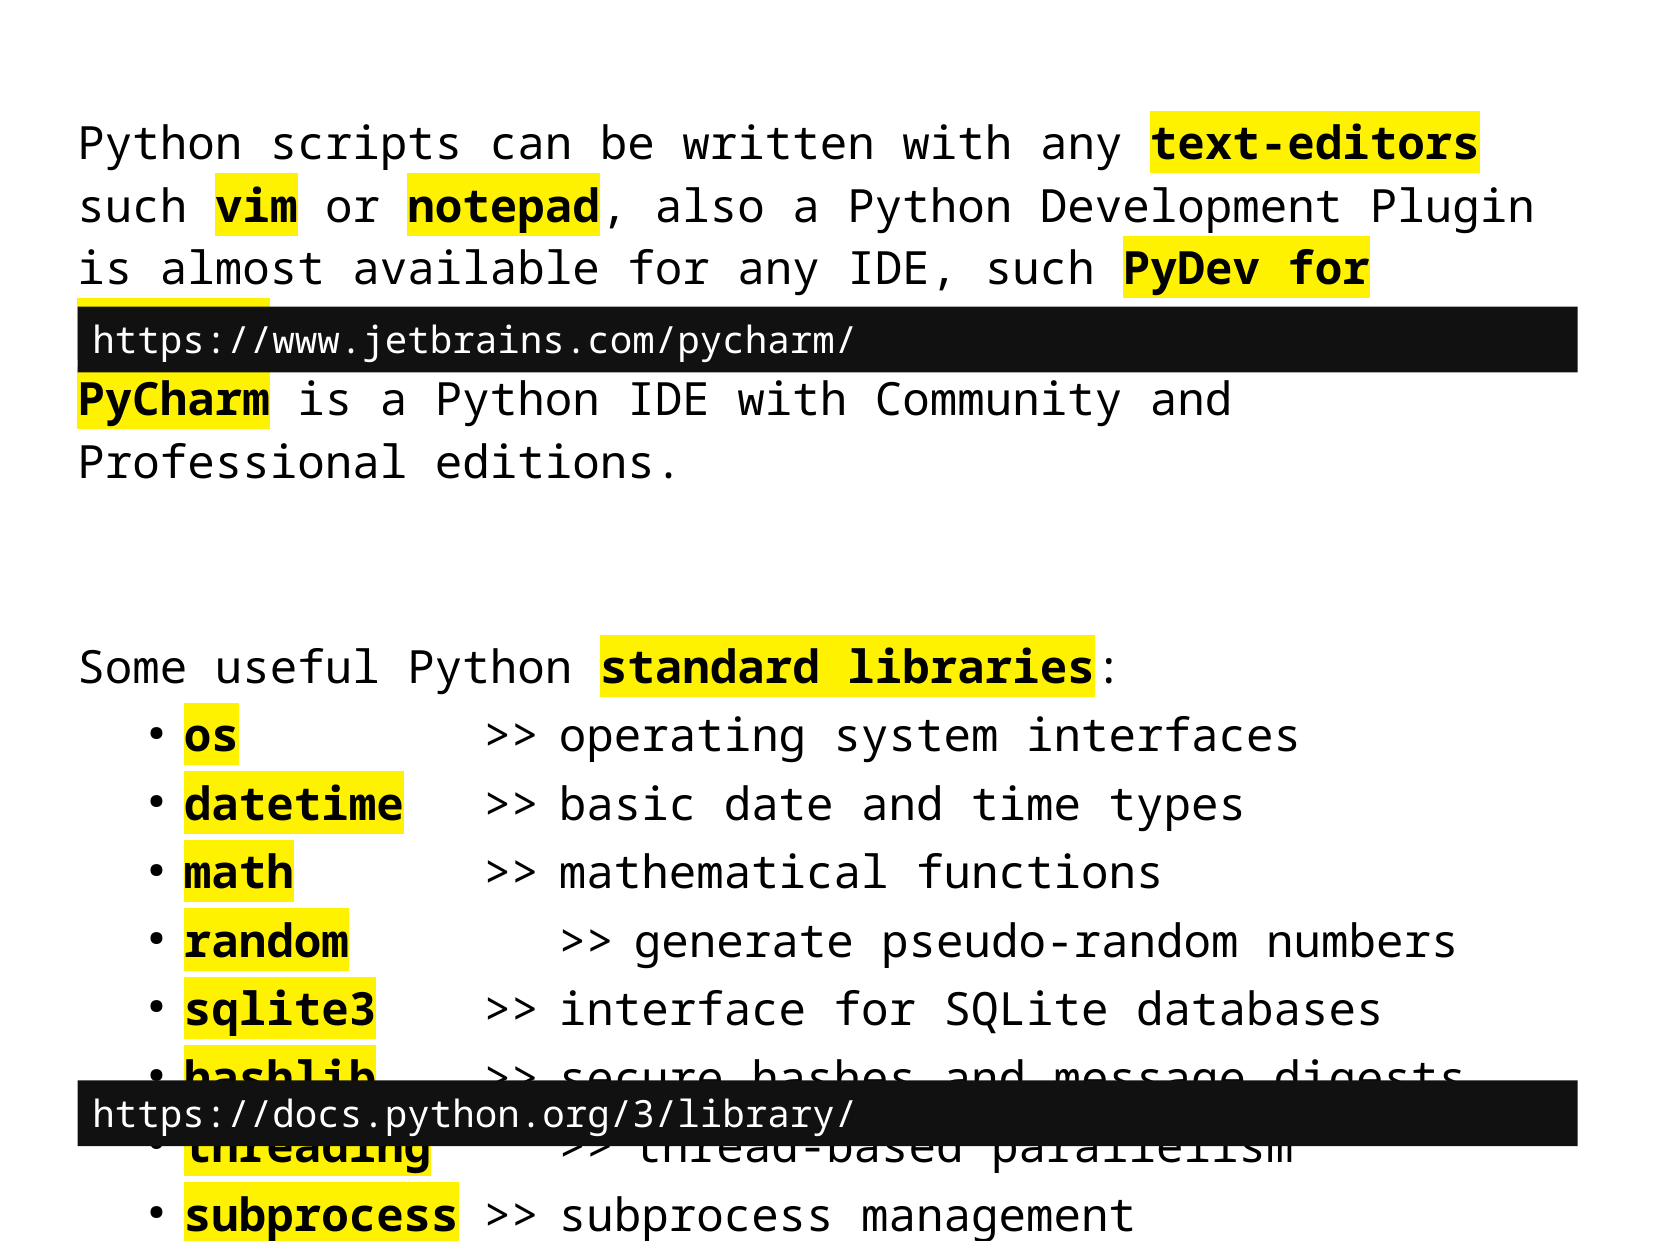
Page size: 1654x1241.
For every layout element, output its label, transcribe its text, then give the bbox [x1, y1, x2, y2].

text_box https://www.jetbrains.com/pycharm/ [77, 306, 1578, 364]
text_box Python scripts can be written with any text-editors such vim or notepad, also a Python Development Plugin is almost available for any IDE, such PyDev for Eclipse. PyCharm is a Python IDE with Community and Professional editions. Some useful Python standard libraries: os >> operating system interfaces datetime >> basic date and time types math >> mathematical functions random >> generate pseudo-random numbers sqlite3 >> interface for SQLite databases hashlib >> secure hashes and message digests threading >> thread-based parallelism subprocess >> subprocess management tkinter >> python interface to Tcl/Tk unittest >> unit testing framework find more here: [62, 103, 1591, 1083]
text_box https://docs.python.org/3/library/ [77, 1080, 1578, 1138]
